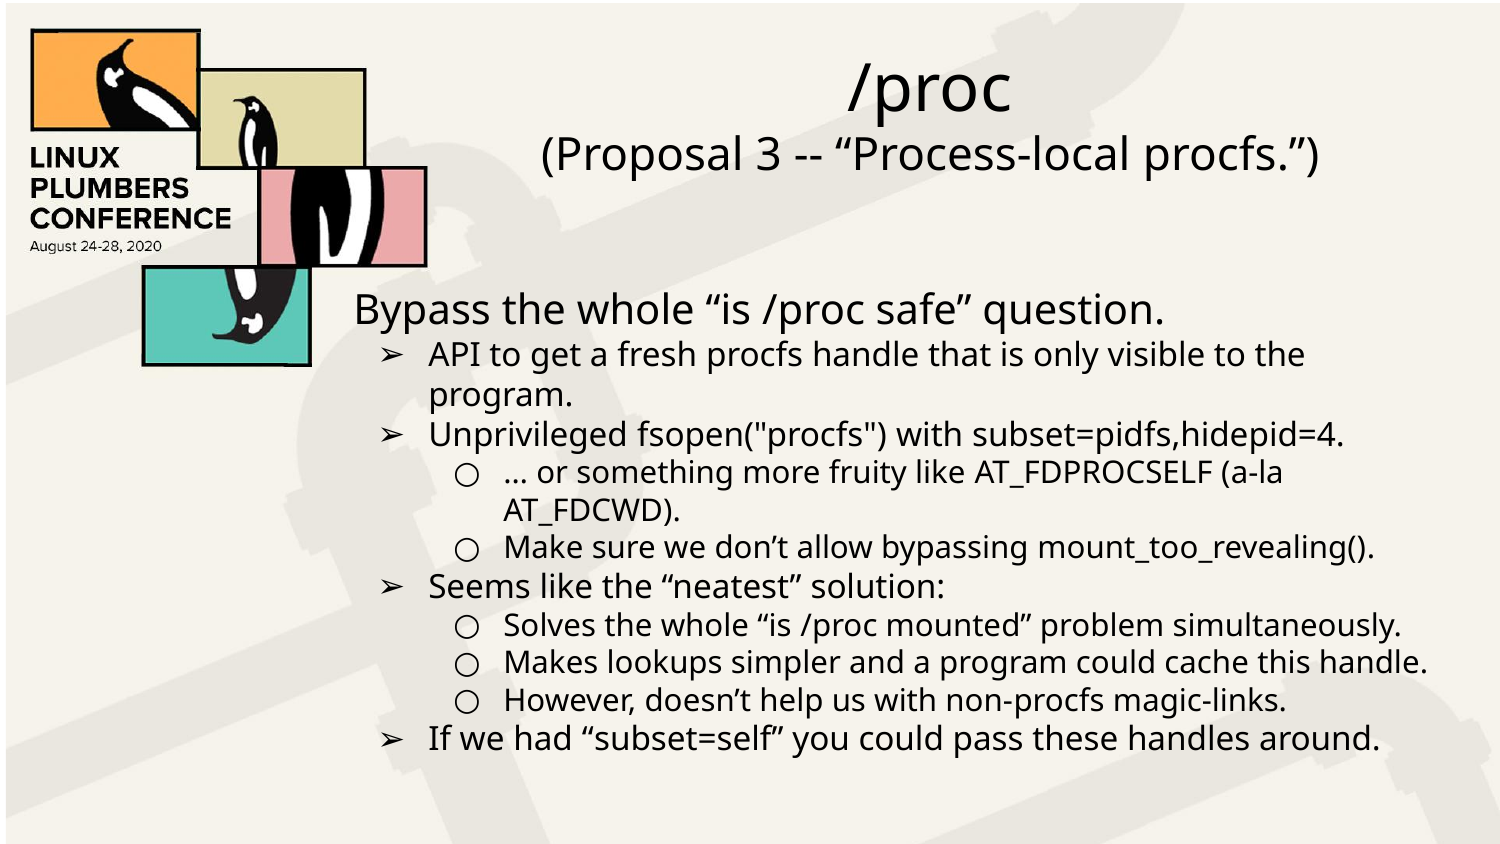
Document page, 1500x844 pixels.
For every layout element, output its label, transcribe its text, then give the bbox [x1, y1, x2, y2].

list Bypass the whole “is /proc safe” question. API to get a fresh procfs handle that is only visible to the program. Unprivileged fsopen("procfs") with subset=pidfs,hidepid=4. … or something more fruity like AT_FDPROCSELF (a-la AT_FDCWD). Make sure we don’t allow bypassing mount_too_revealing(). Seems like the “neatest” solution: Solves the whole “is /proc mounted” problem simultaneously. Makes lookups simpler and a program could cache this handle. However, doesn’t help us with non-procfs magic-links. If we had “subset=self” you could pass these handles around. [353, 282, 1452, 735]
title /proc (Proposal 3 -- “Process-local procfs.”) [435, 33, 1425, 191]
picture [5, 3, 1500, 844]
